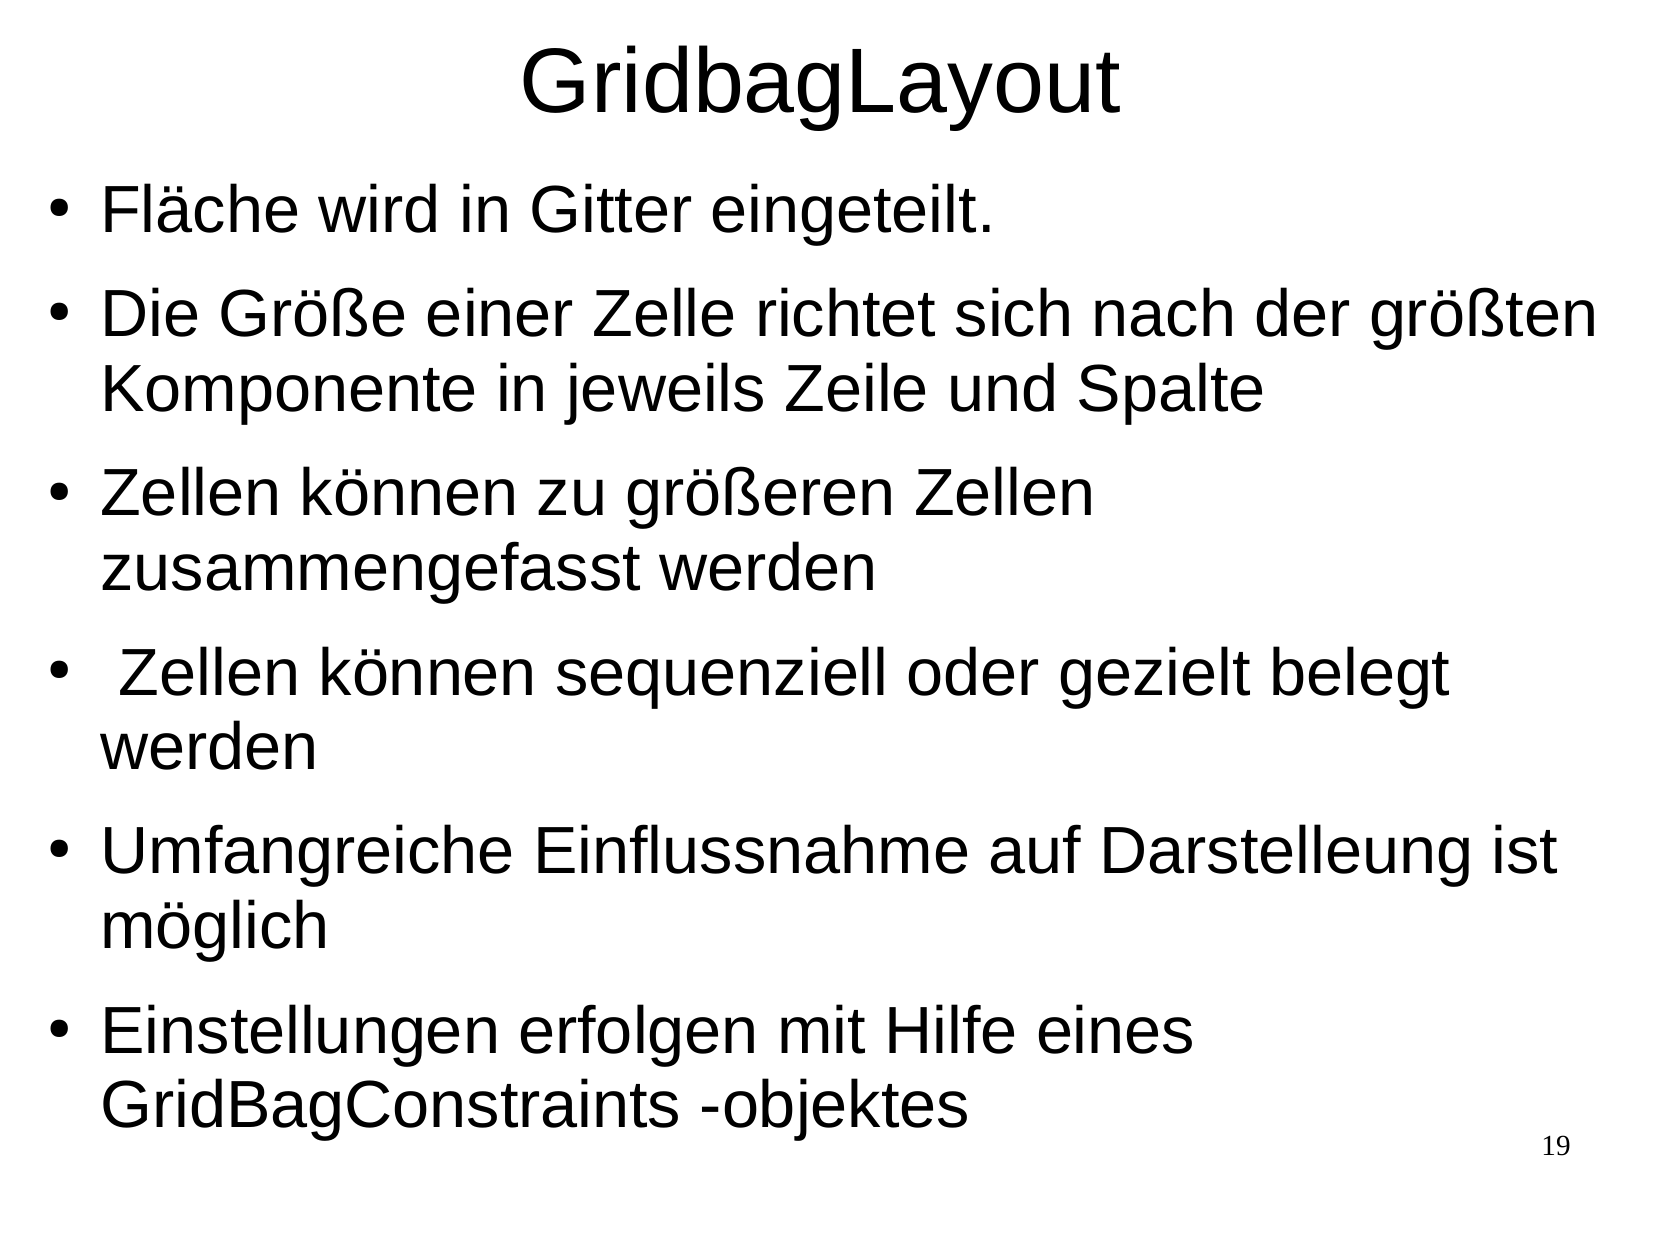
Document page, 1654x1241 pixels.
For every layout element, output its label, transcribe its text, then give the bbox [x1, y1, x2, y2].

list Fläche wird in Gitter eingeteilt. Die Größe einer Zelle richtet sich nach der größten Komponente in jeweils Zeile und Spalte Zellen können zu größeren Zellen zusammengefasst werden Zellen können sequenziell oder gezielt belegt werden Umfangreiche Einflussnahme auf Darstelleung ist möglich Einstellungen erfolgen mit Hilfe eines GridBagConstraints -objektes [29, 172, 1625, 1211]
title GridbagLayout [76, 29, 1565, 133]
